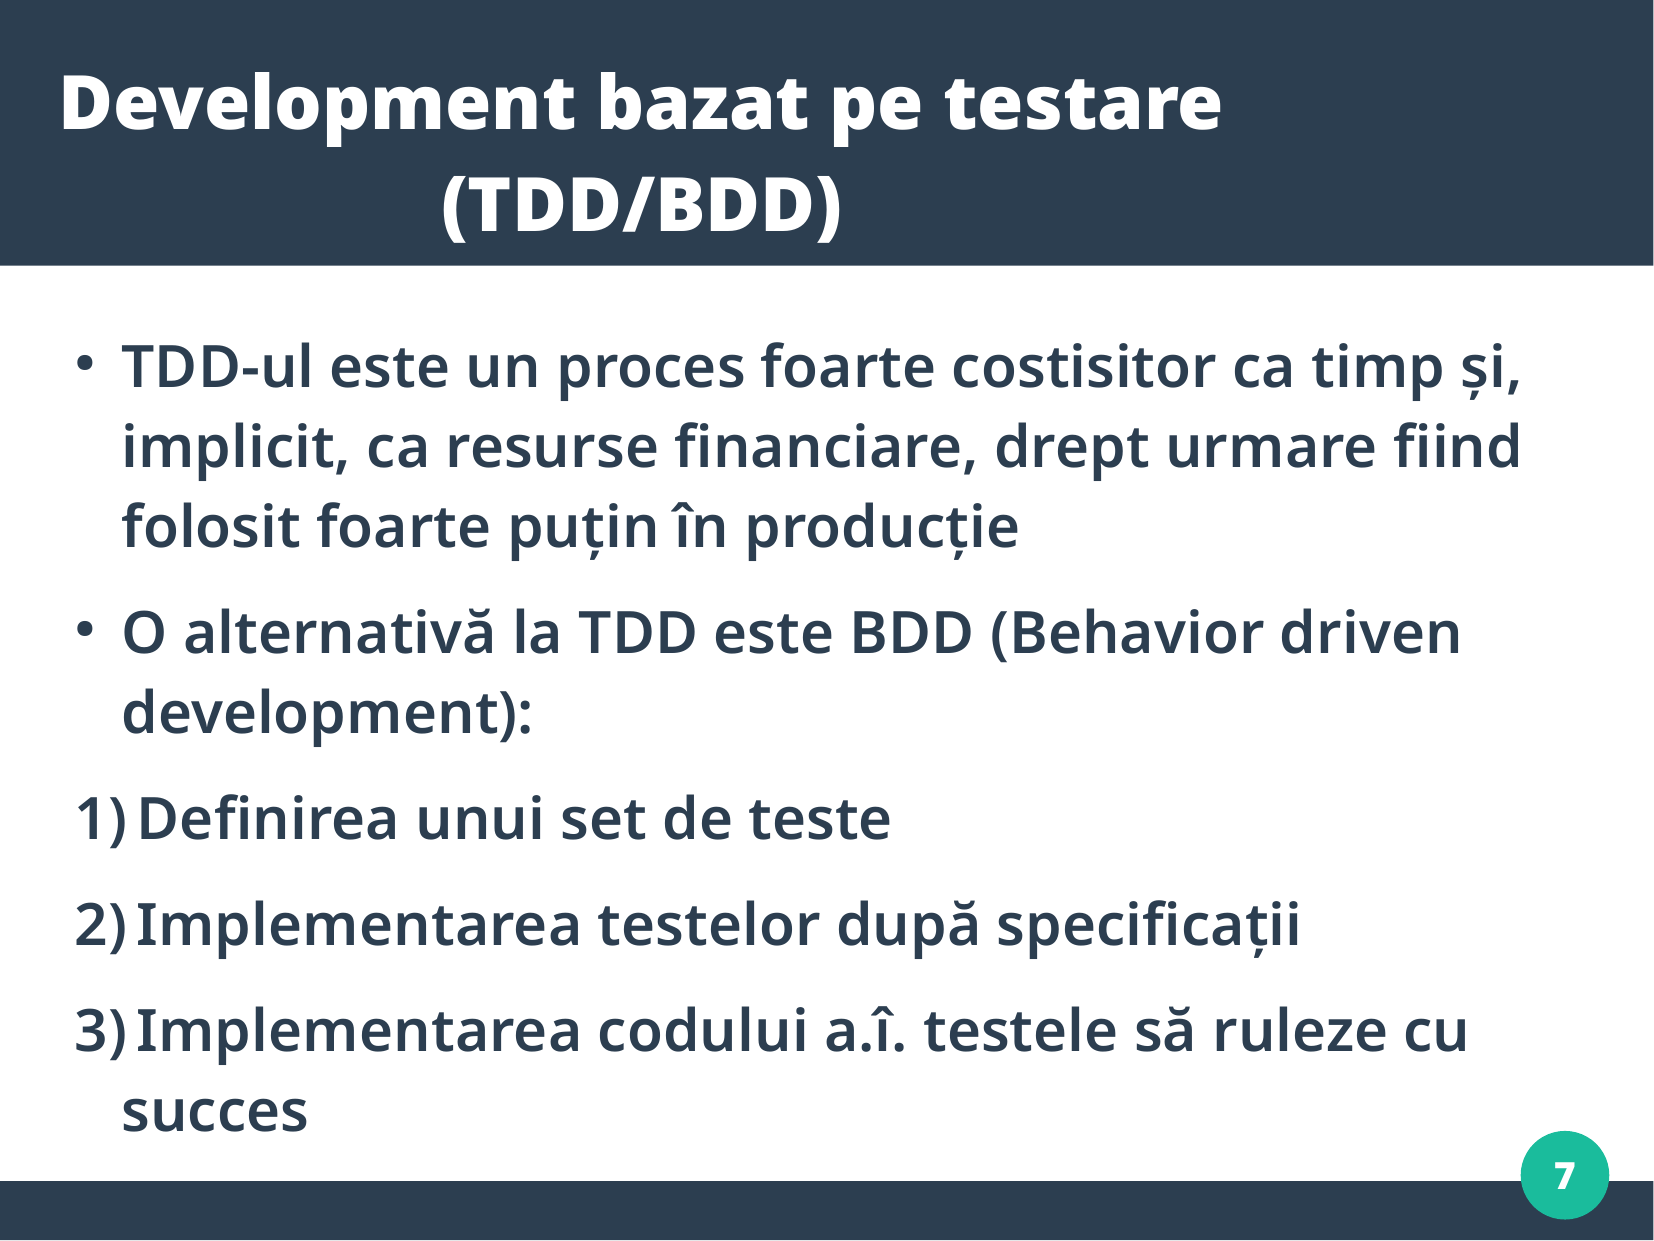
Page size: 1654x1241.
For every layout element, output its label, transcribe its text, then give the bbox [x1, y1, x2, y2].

title Development bazat pe testare (TDD/BDD) [59, 49, 1595, 207]
list TDD-ul este un proces foarte costisitor ca timp și, implicit, ca resurse financiare, drept urmare fiind folosit foarte puțin în producție O alternativă la TDD este BDD (Behavior driven development): Definirea unui set de teste Implementarea testelor după specificații Implementarea codului a.î. testele să ruleze cu succes [59, 324, 1595, 1152]
